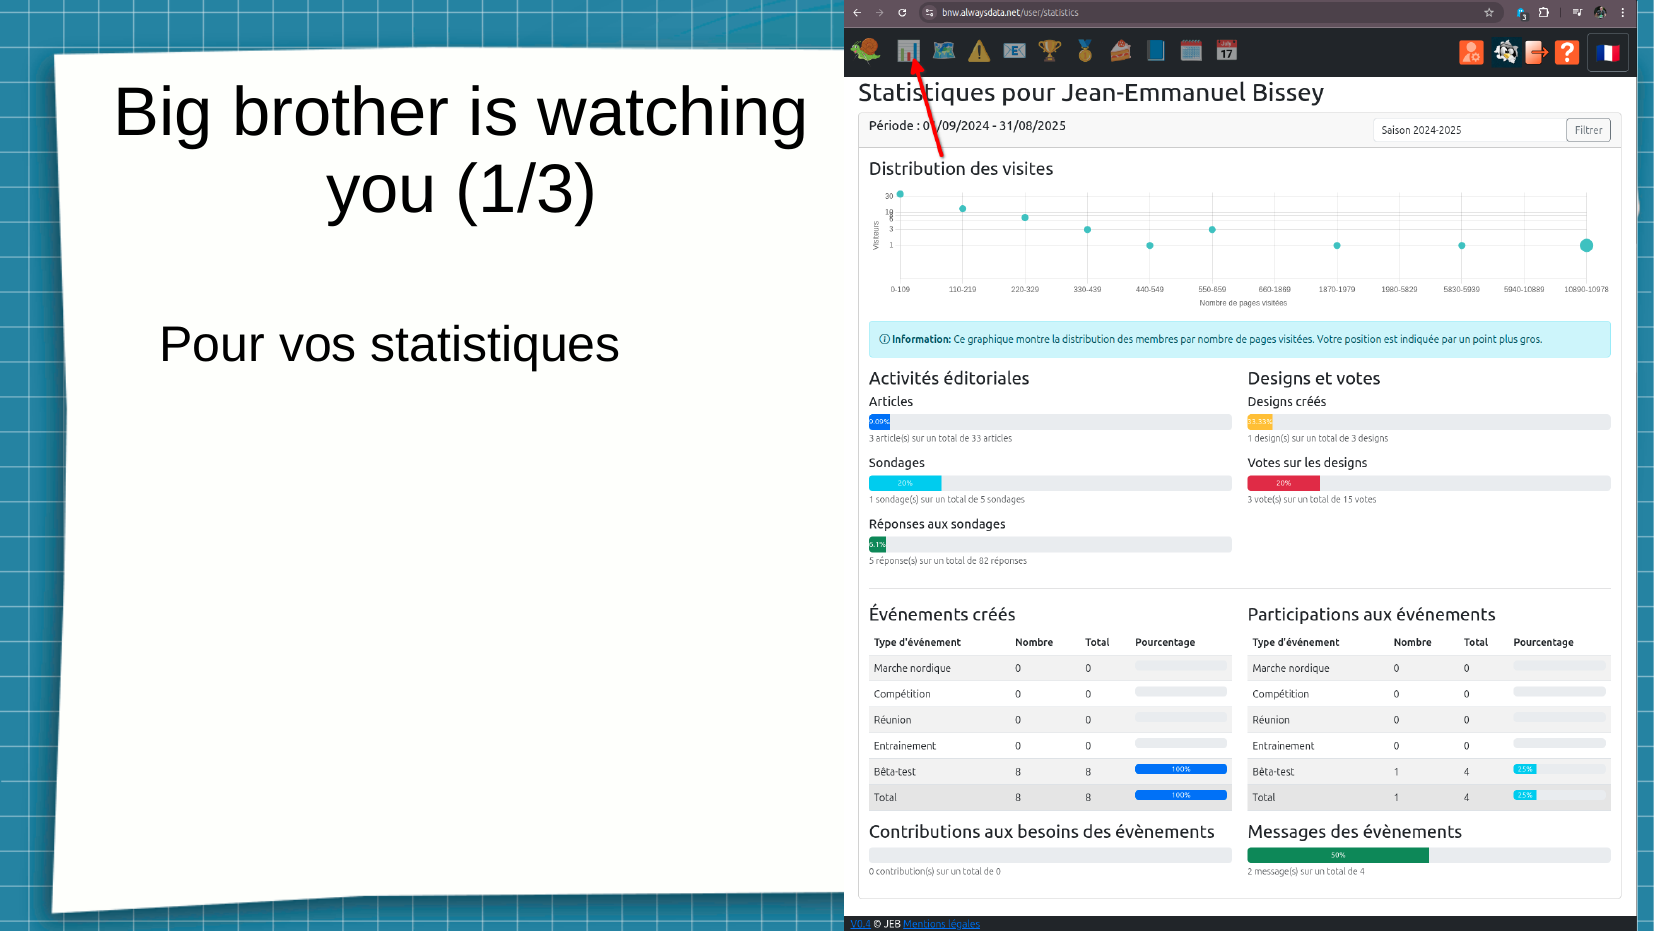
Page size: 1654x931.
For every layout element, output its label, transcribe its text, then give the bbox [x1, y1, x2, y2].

title Big brother is watching you (1/3) [82, 72, 841, 228]
list Pour vos statistiques [88, 316, 843, 656]
picture [0, 0, 1654, 931]
